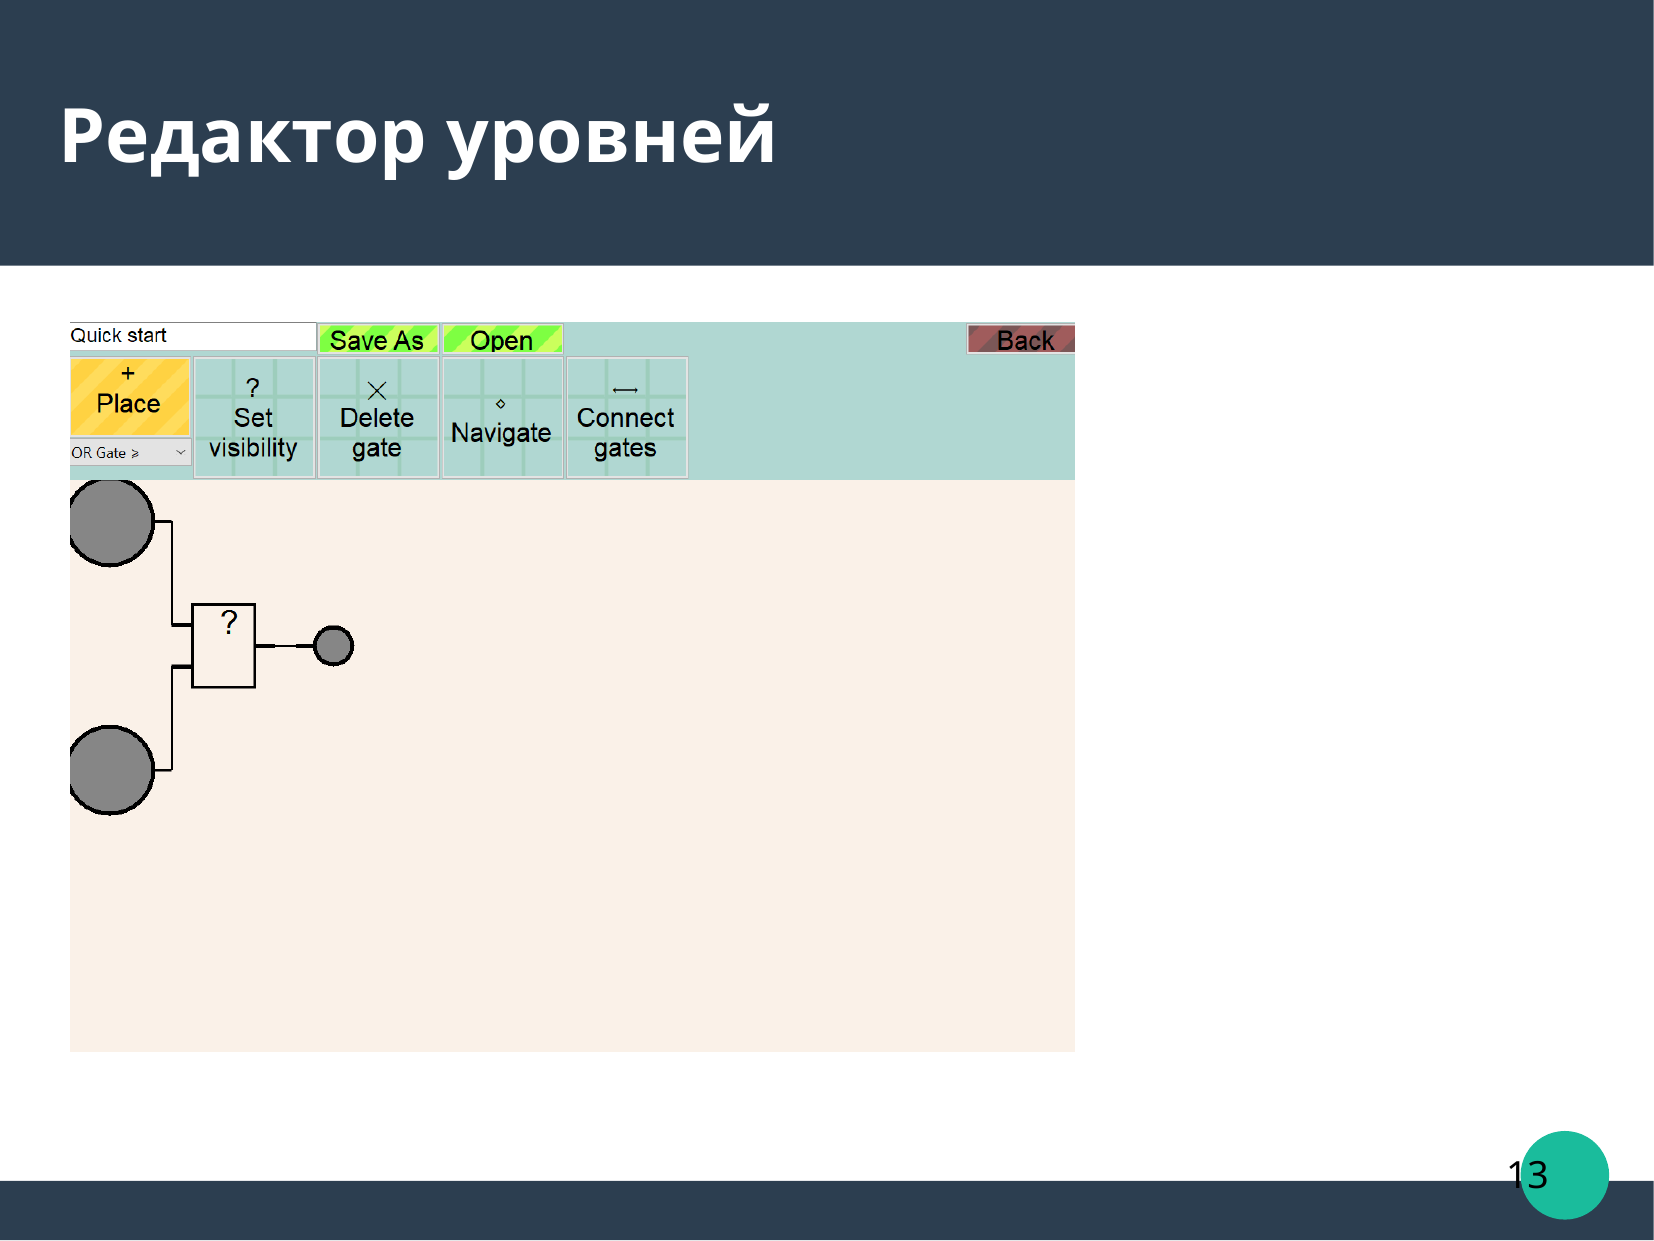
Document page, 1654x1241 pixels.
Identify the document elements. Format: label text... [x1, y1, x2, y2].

picture [70, 321, 1075, 1052]
title Редактор уровней [59, 49, 1593, 206]
